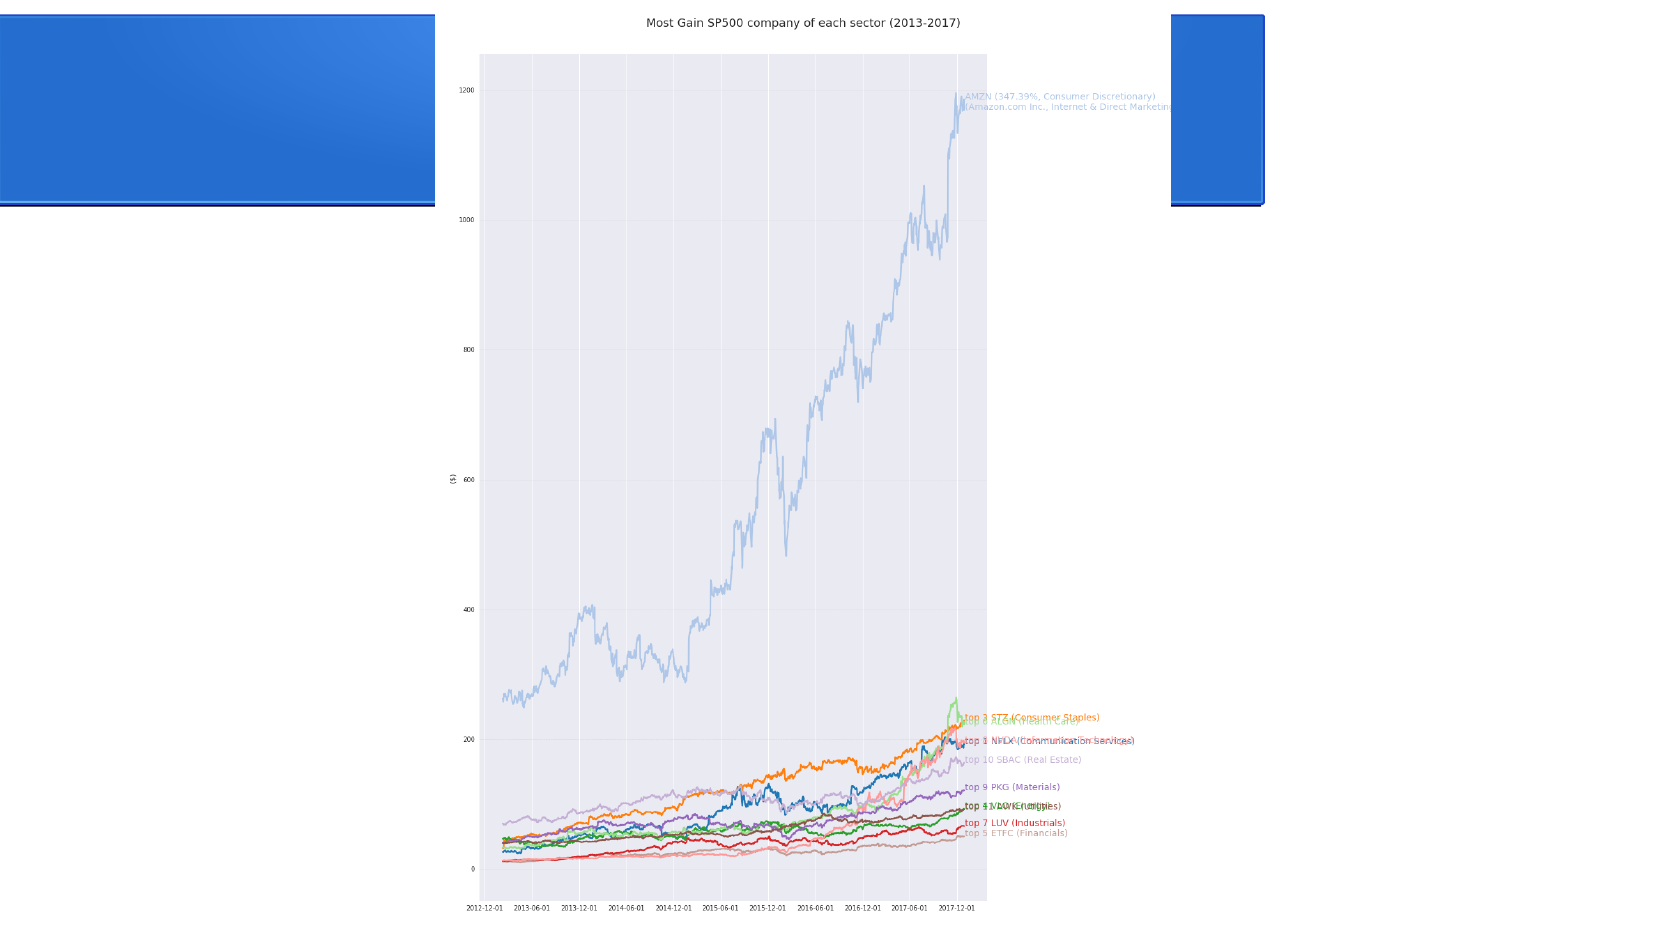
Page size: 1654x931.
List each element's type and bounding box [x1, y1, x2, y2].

picture [435, 0, 1171, 919]
